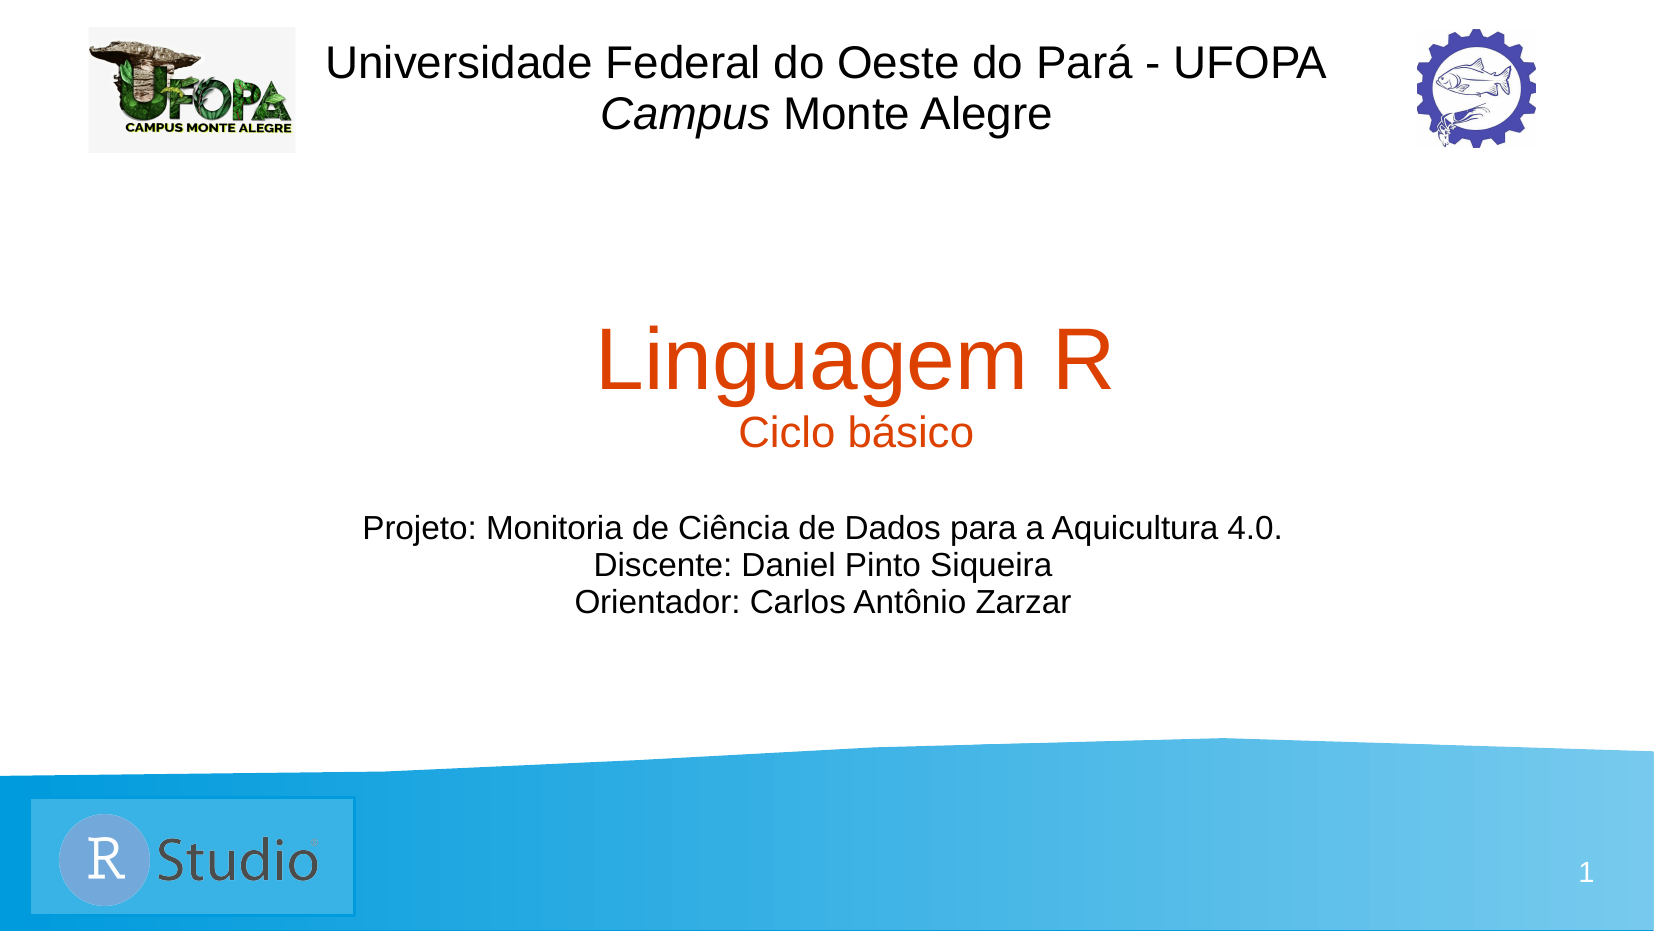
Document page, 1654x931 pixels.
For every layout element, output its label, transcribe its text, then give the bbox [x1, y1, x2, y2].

title Linguagem R Ciclo básico [118, 295, 1595, 473]
text_box Universidade Federal do Oeste do Pará - UFOPA Campus Monte Alegre [296, 29, 1417, 147]
picture [59, 814, 318, 906]
text_box Projeto: Monitoria de Ciência de Dados para a Aquicultura 4.0. Discente: Daniel Pinto Siqueira Orientador: Carlos Antônio Zarzar [347, 501, 1300, 628]
picture [1417, 29, 1536, 148]
text_box [29, 797, 355, 916]
picture [88, 27, 296, 153]
